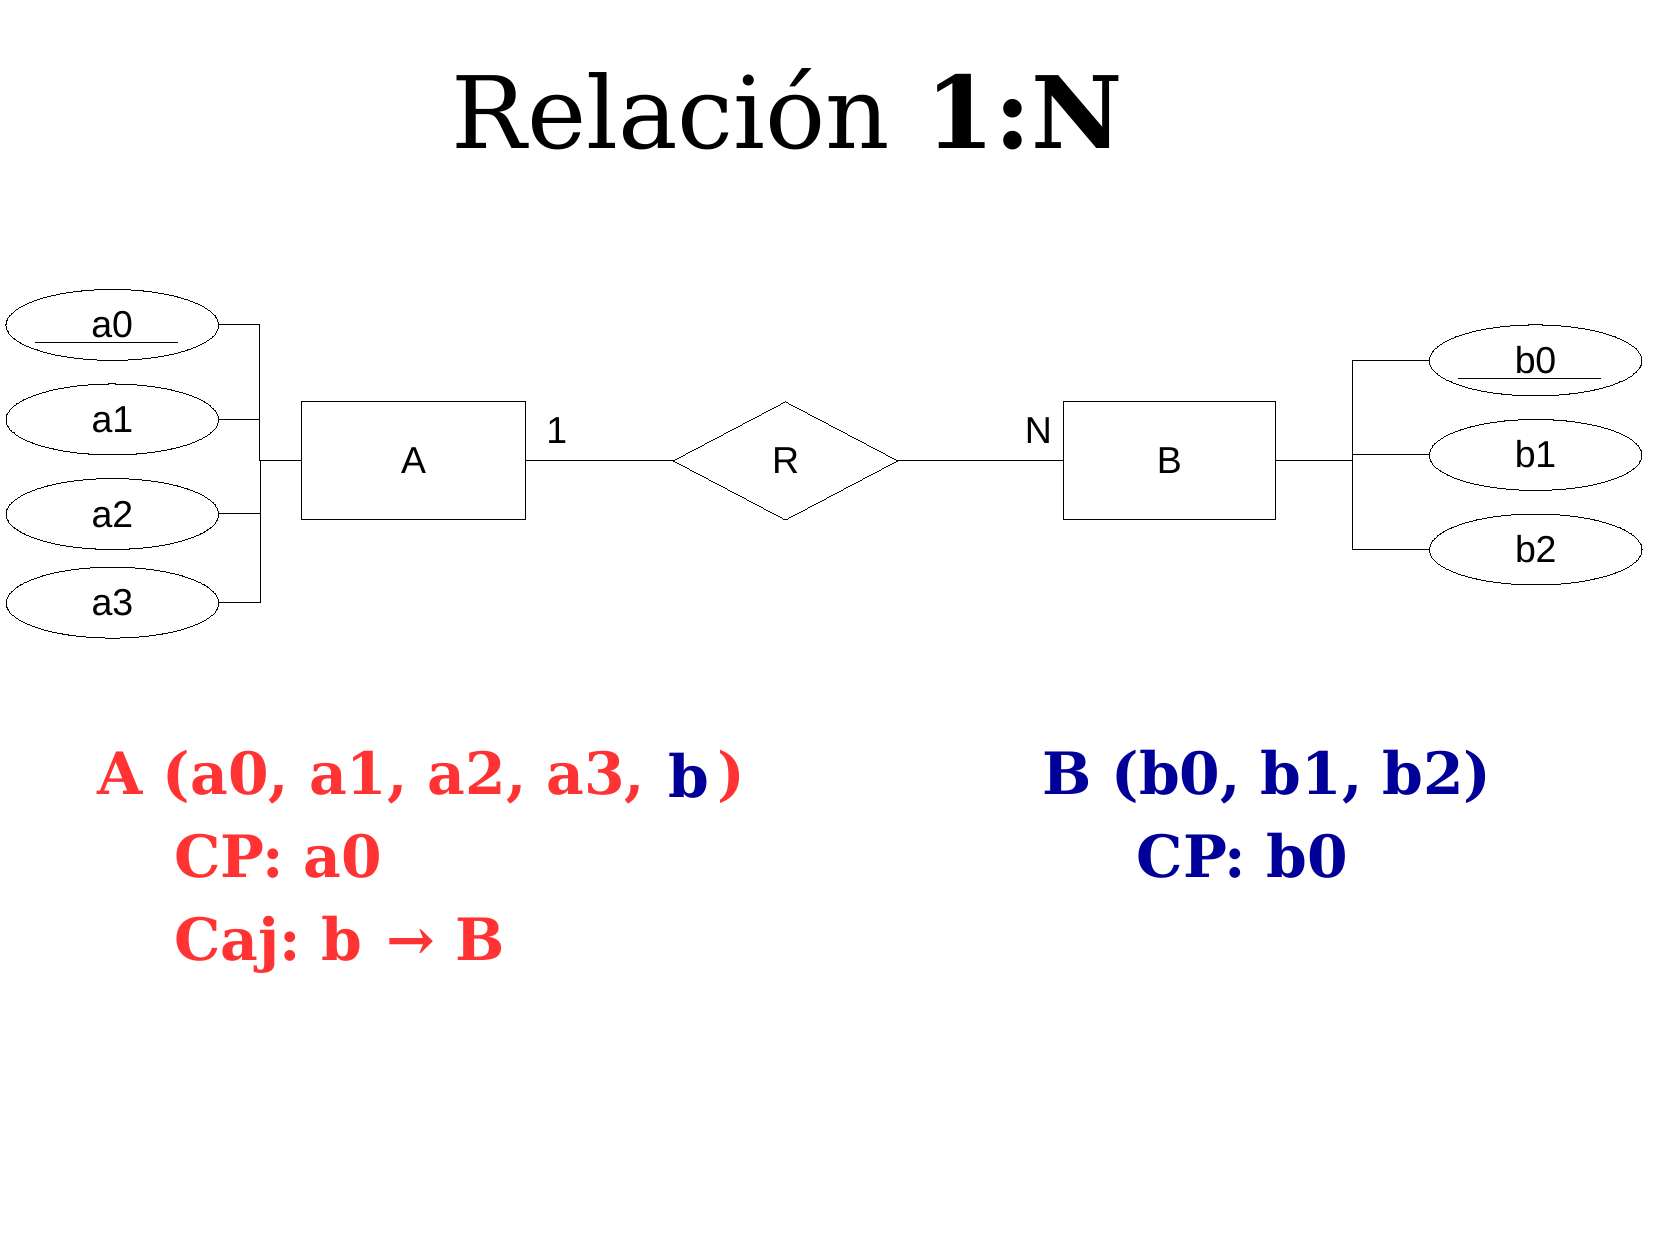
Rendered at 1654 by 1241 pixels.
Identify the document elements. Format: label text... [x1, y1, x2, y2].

text_box B (b0, b1, b2) [1027, 732, 1527, 816]
text_box a0 [5, 289, 219, 361]
text_box a2 [6, 478, 219, 550]
text_box Caj: b [159, 897, 372, 982]
text_box ) [702, 732, 760, 816]
text_box CP: a0 [159, 815, 418, 897]
text_box a3 [6, 567, 219, 639]
text_box b0 [1429, 324, 1642, 396]
text_box N [1009, 401, 1067, 459]
text_box R [673, 401, 898, 520]
text_box → B [372, 897, 541, 982]
text_box A (a0, a1, a2, a3, [82, 732, 681, 816]
text_box b2 [1429, 514, 1643, 585]
text_box Relación 1:N [437, 47, 1139, 180]
text_box A [301, 401, 526, 520]
text_box a1 [6, 383, 219, 455]
text_box b [653, 735, 745, 820]
text_box B [1063, 401, 1276, 520]
text_box b1 [1429, 419, 1642, 491]
text_box CP: b0 [1122, 815, 1383, 899]
text_box 1 [531, 401, 582, 459]
